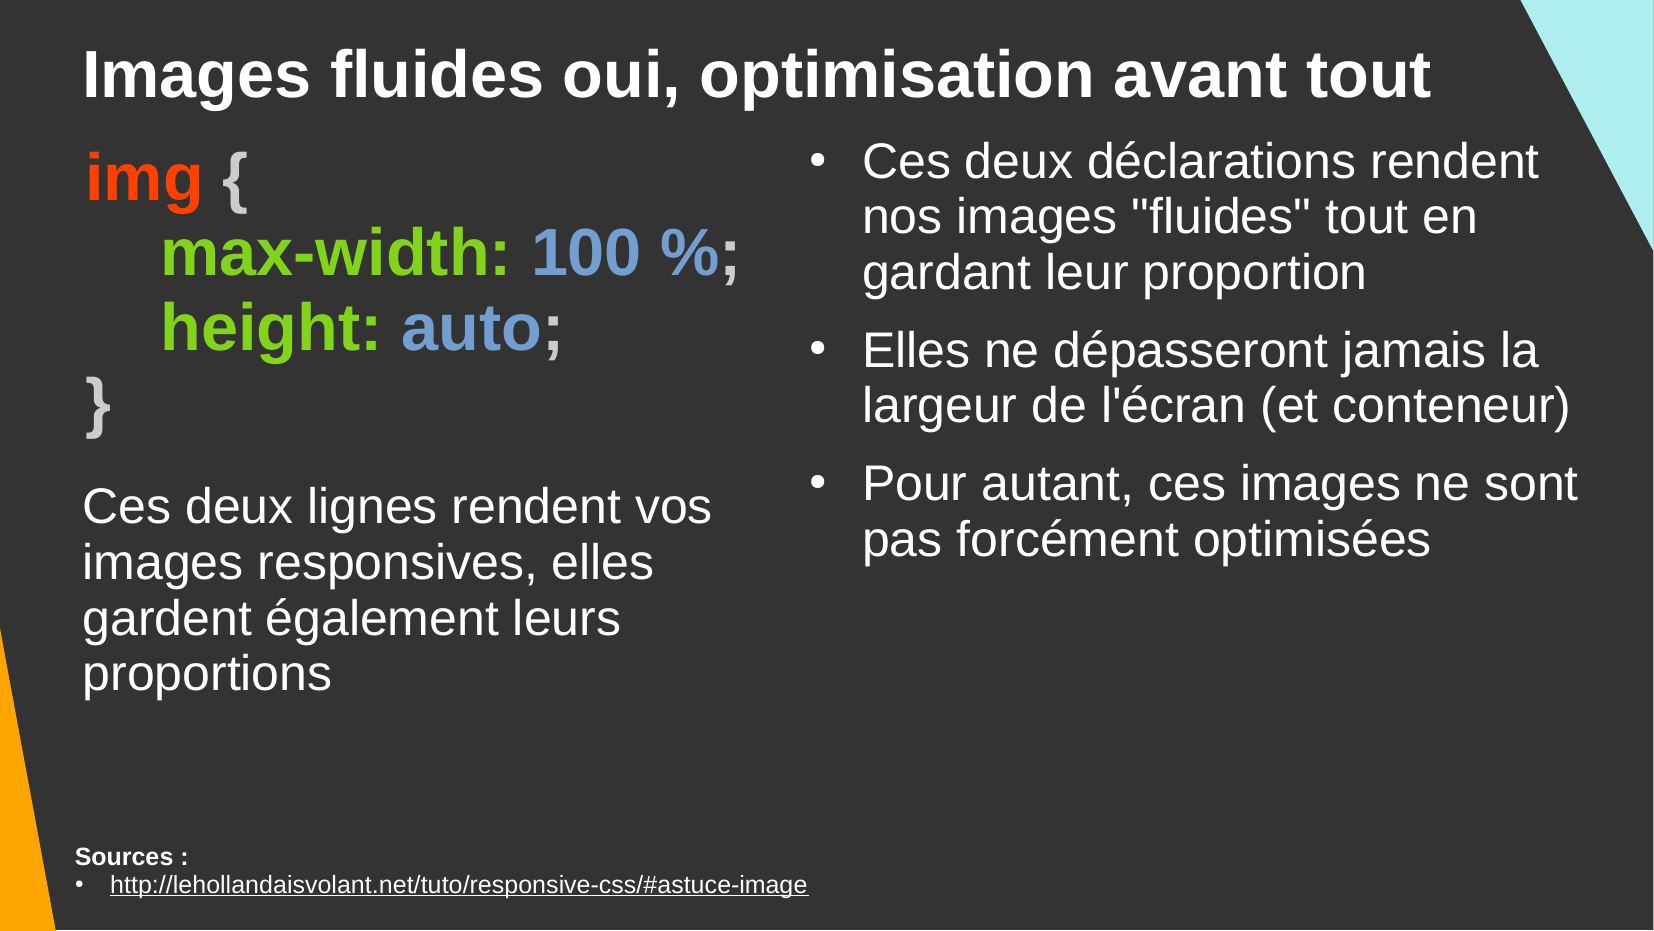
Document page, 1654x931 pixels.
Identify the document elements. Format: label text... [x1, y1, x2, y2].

text_box [0, 628, 56, 931]
text_box img { max-width: 100 %; height: auto; } [70, 132, 780, 447]
list Ces deux déclarations rendent nos images "fluides" tout en gardant leur proportion Elles ne dépasseront jamais la largeur de l'écran (et conteneur) Pour autant, ces images ne sont pas forcément optimisées [791, 132, 1583, 579]
title Images fluides oui, optimisation avant tout [82, 37, 1571, 114]
text_box [1520, 0, 1654, 253]
text_box Sources : http://lehollandaisvolant.net/tuto/responsive-css/#astuce-image [60, 835, 1546, 907]
title Ces deux lignes rendent vos images responsives, elles gardent également leurs proportions [82, 478, 745, 702]
